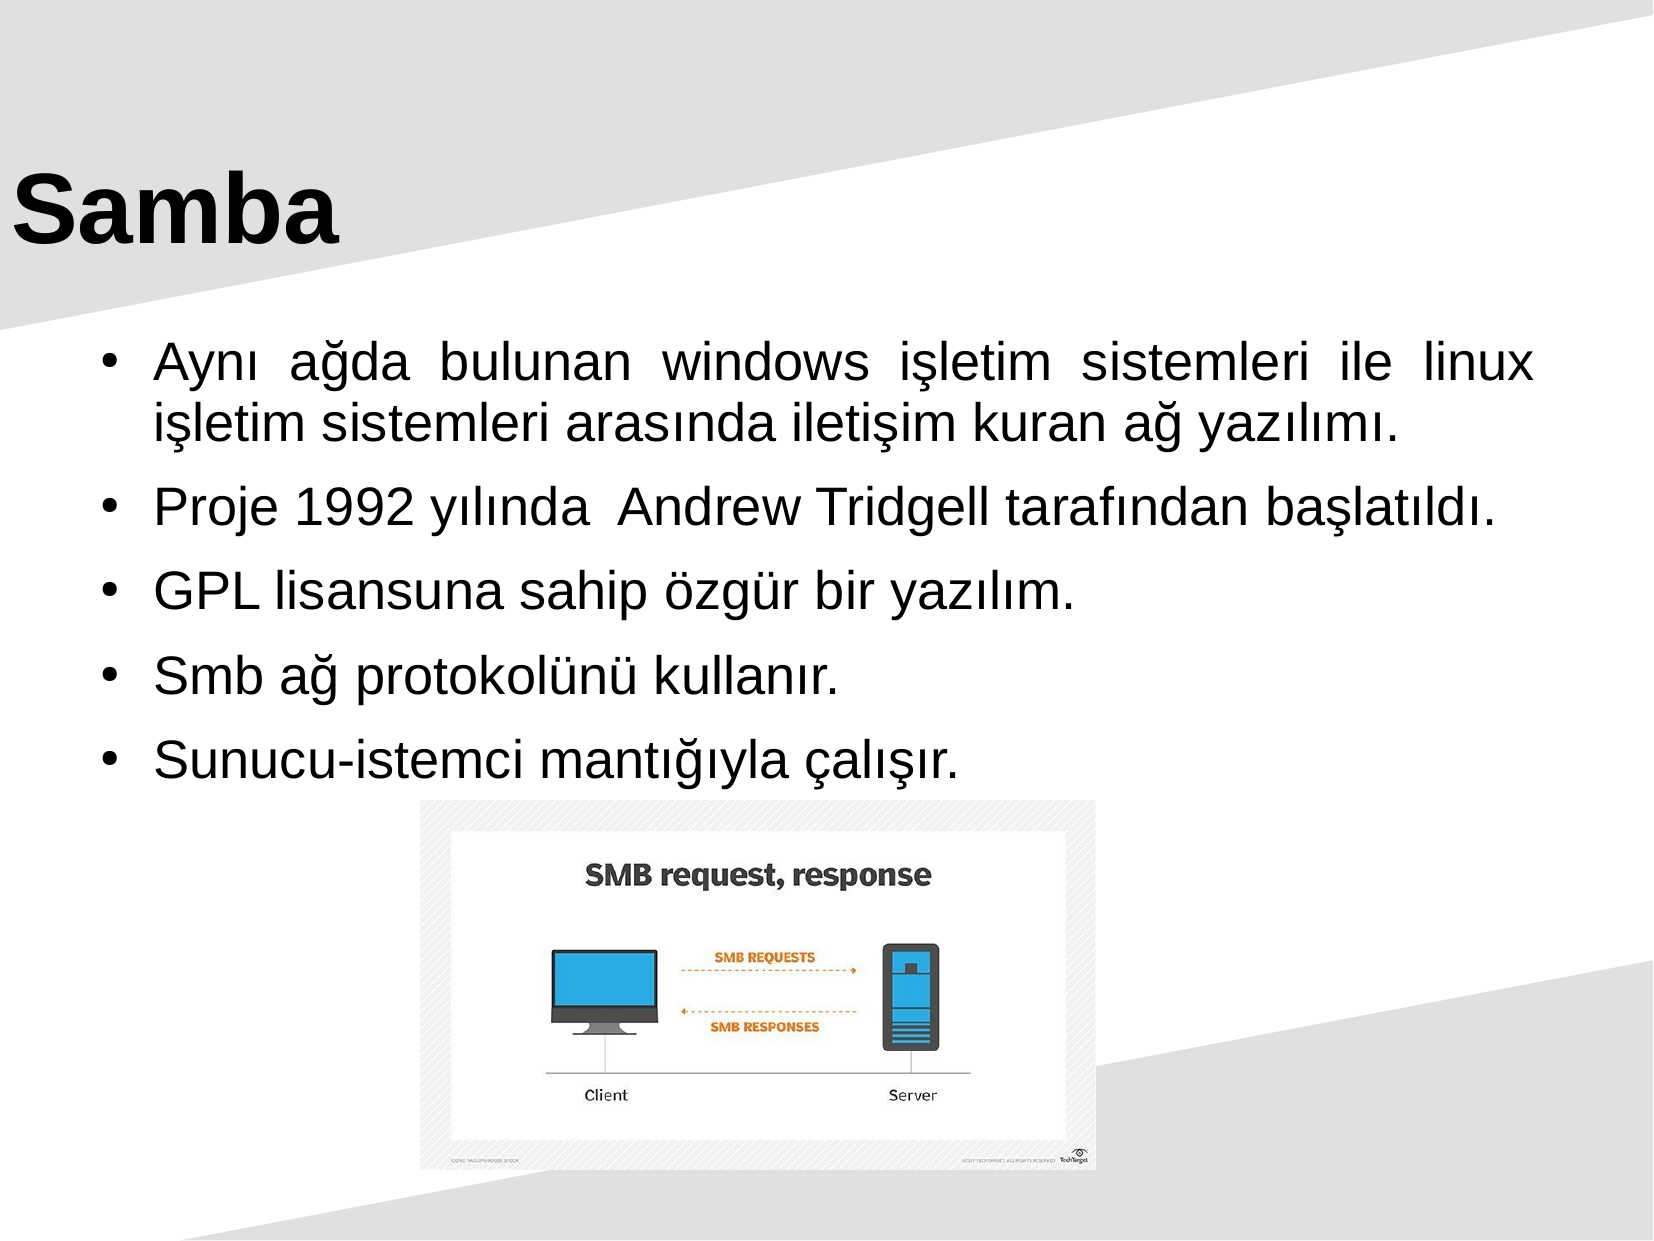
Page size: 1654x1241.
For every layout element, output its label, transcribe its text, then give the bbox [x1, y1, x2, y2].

picture [420, 800, 1096, 1171]
title Samba [11, 105, 1499, 313]
list Aynı ağda bulunan windows işletim sistemleri ile linux işletim sistemleri arasında iletişim kuran ağ yazılımı. Proje 1992 yılında Andrew Tridgell tarafından başlatıldı. GPL lisansuna sahip özgür bir yazılım. Smb ağ protokolünü kullanır. Sunucu-istemci mantığıyla çalışır. [82, 331, 1538, 1052]
